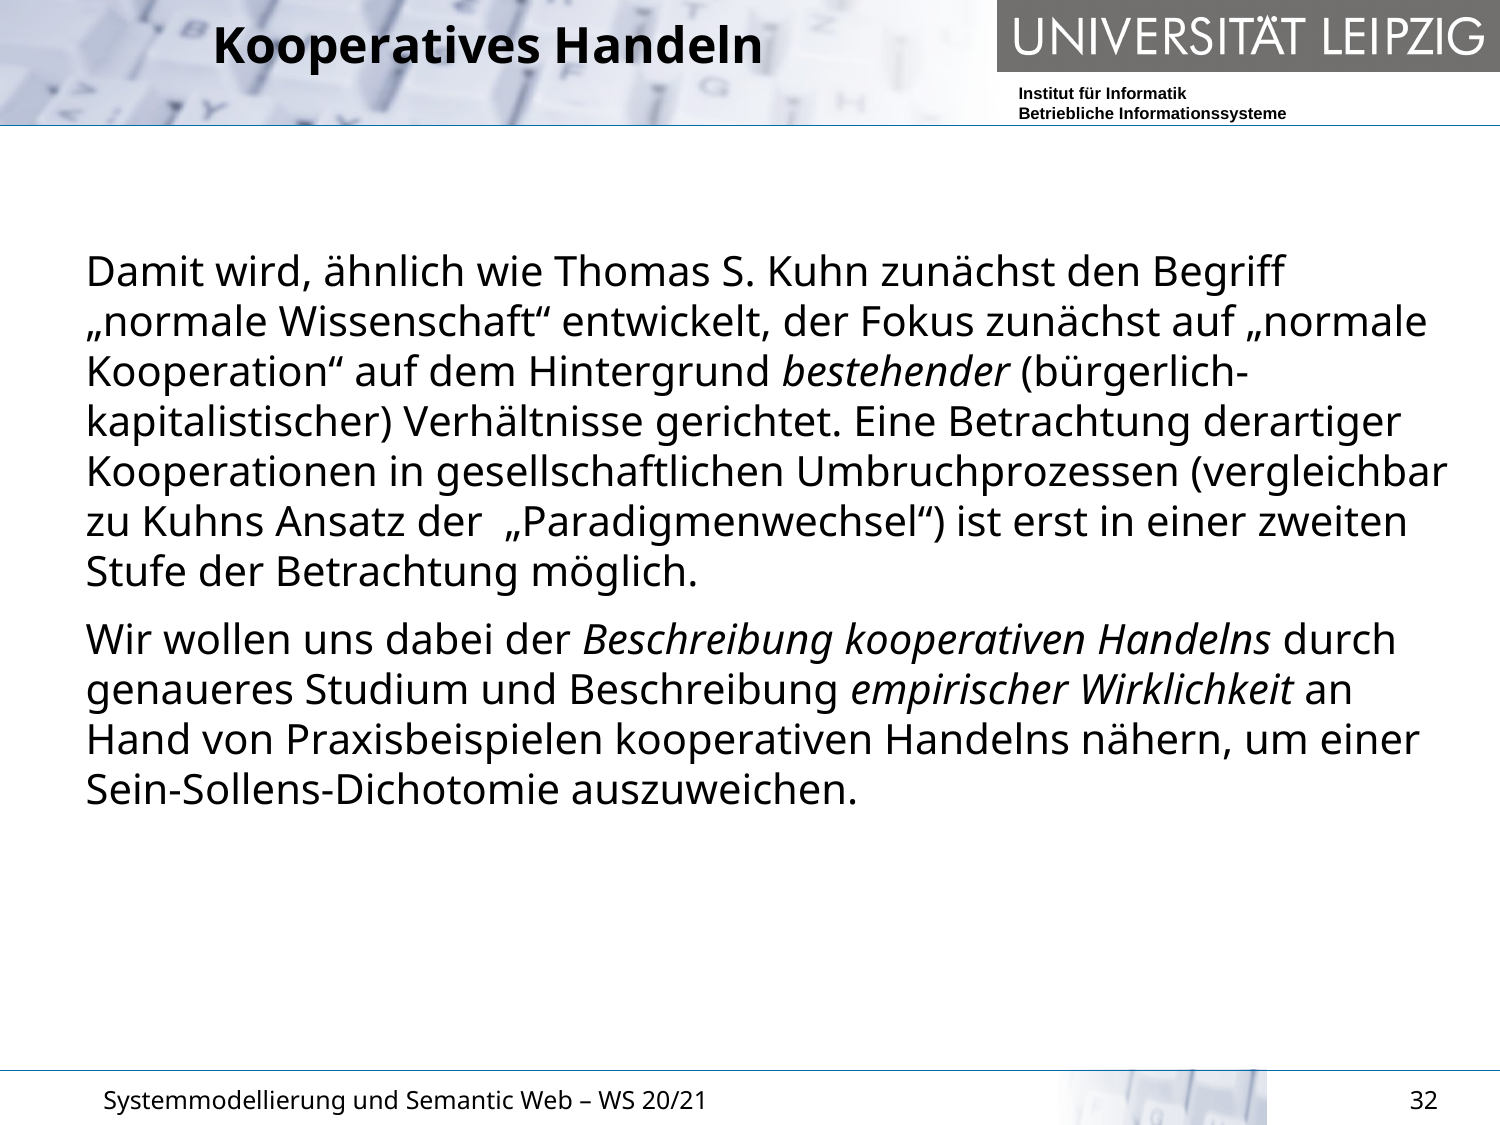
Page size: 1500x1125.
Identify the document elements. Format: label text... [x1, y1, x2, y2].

text_box Damit wird, ähnlich wie Thomas S. Kuhn zunächst den Begriff „normale Wissenschaft“ entwickelt, der Fokus zunächst auf „normale Kooperation“ auf dem Hintergrund bestehender (bürgerlich-kapitalistischer) Verhältnisse gerichtet. Eine Betrachtung derartiger Kooperationen in gesellschaftlichen Umbruchprozessen (vergleichbar zu Kuhns Ansatz der „Paradigmenwechsel“) ist erst in einer zweiten Stufe der Betrachtung möglich. Wir wollen uns dabei der Beschreibung kooperativen Handelns durch genaueres Studium und Beschreibung empirischer Wirklichkeit an Hand von Praxisbeispielen kooperativen Handelns nähern, um einer Sein-Sollens-Dichotomie auszuweichen. [70, 141, 1465, 821]
text_box Kooperatives Handeln [197, 5, 780, 81]
picture [1057, 1071, 1267, 1125]
picture [0, 0, 1500, 125]
